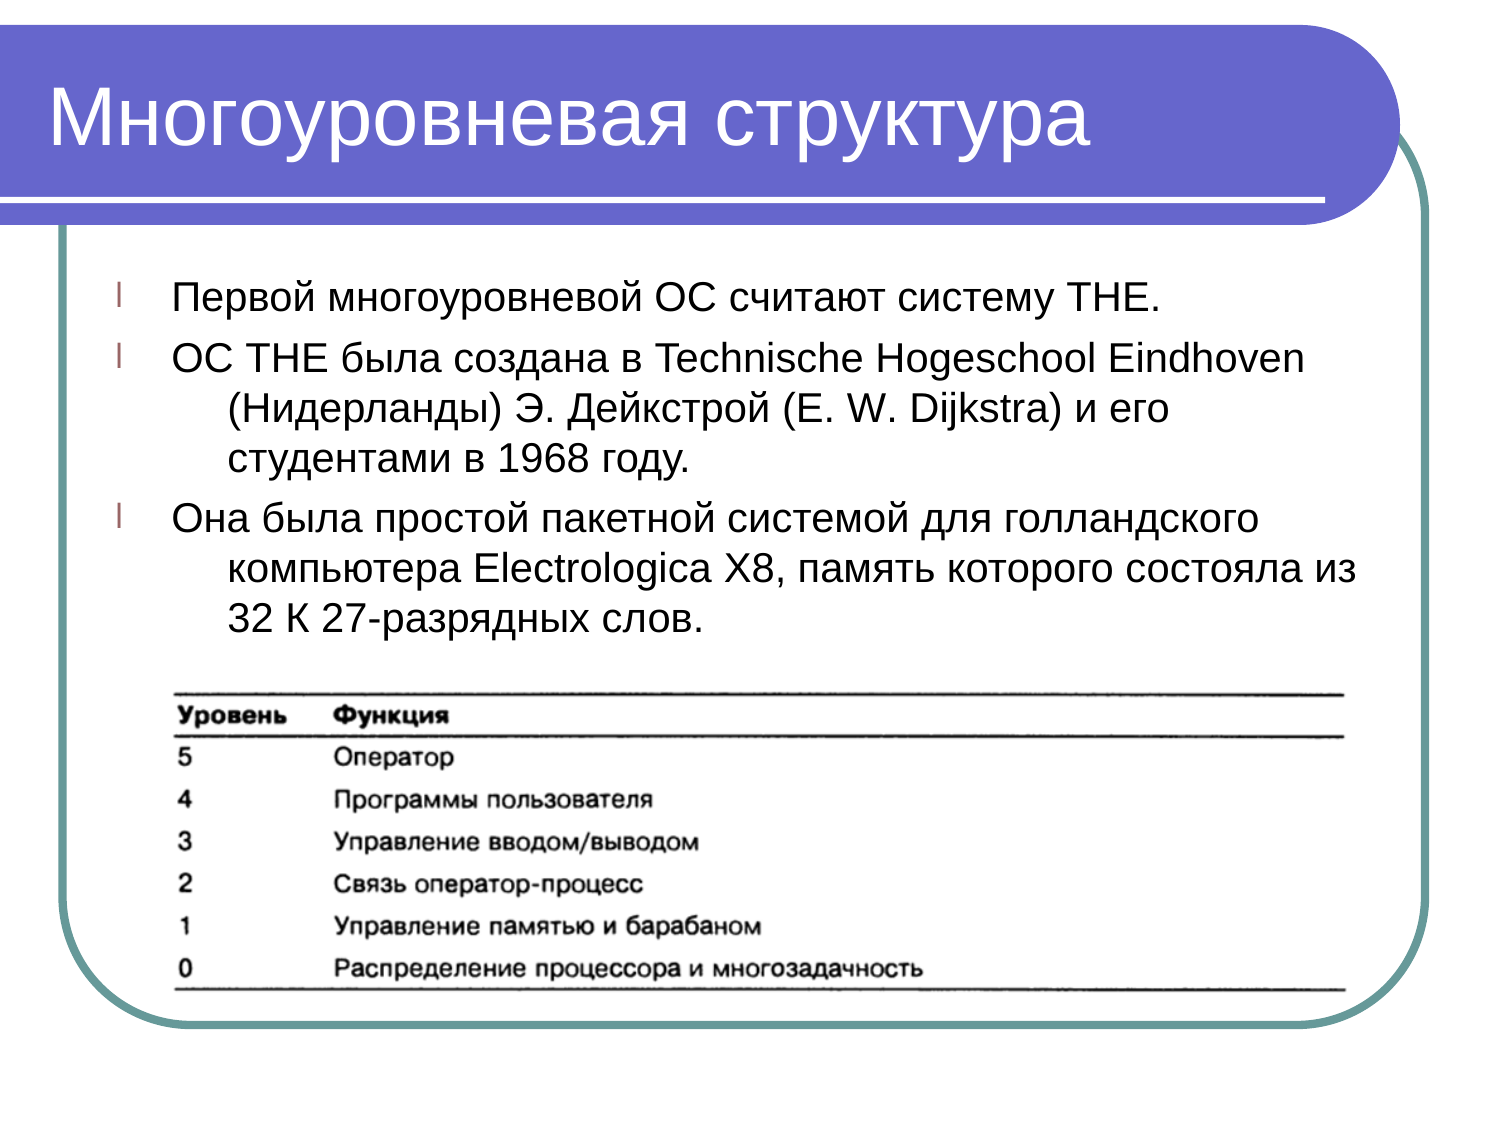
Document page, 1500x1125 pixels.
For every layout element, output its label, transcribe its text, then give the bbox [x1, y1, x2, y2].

title Многоуровневая структура [32, 37, 1347, 188]
text_box Первой многоуровневой ОС считают систему THE. ОС THE была создана в Technische Hogeschool Eindhoven (Нидерланды) Э. Дейкстрой (Е. W. Dijkstra) и его студентами в 1968 году. Она была простой пакетной системой для голландского компьютера Electrologica Х8, память которого состояла из 32 К 27-разрядных слов. [100, 262, 1400, 669]
picture [171, 680, 1348, 996]
